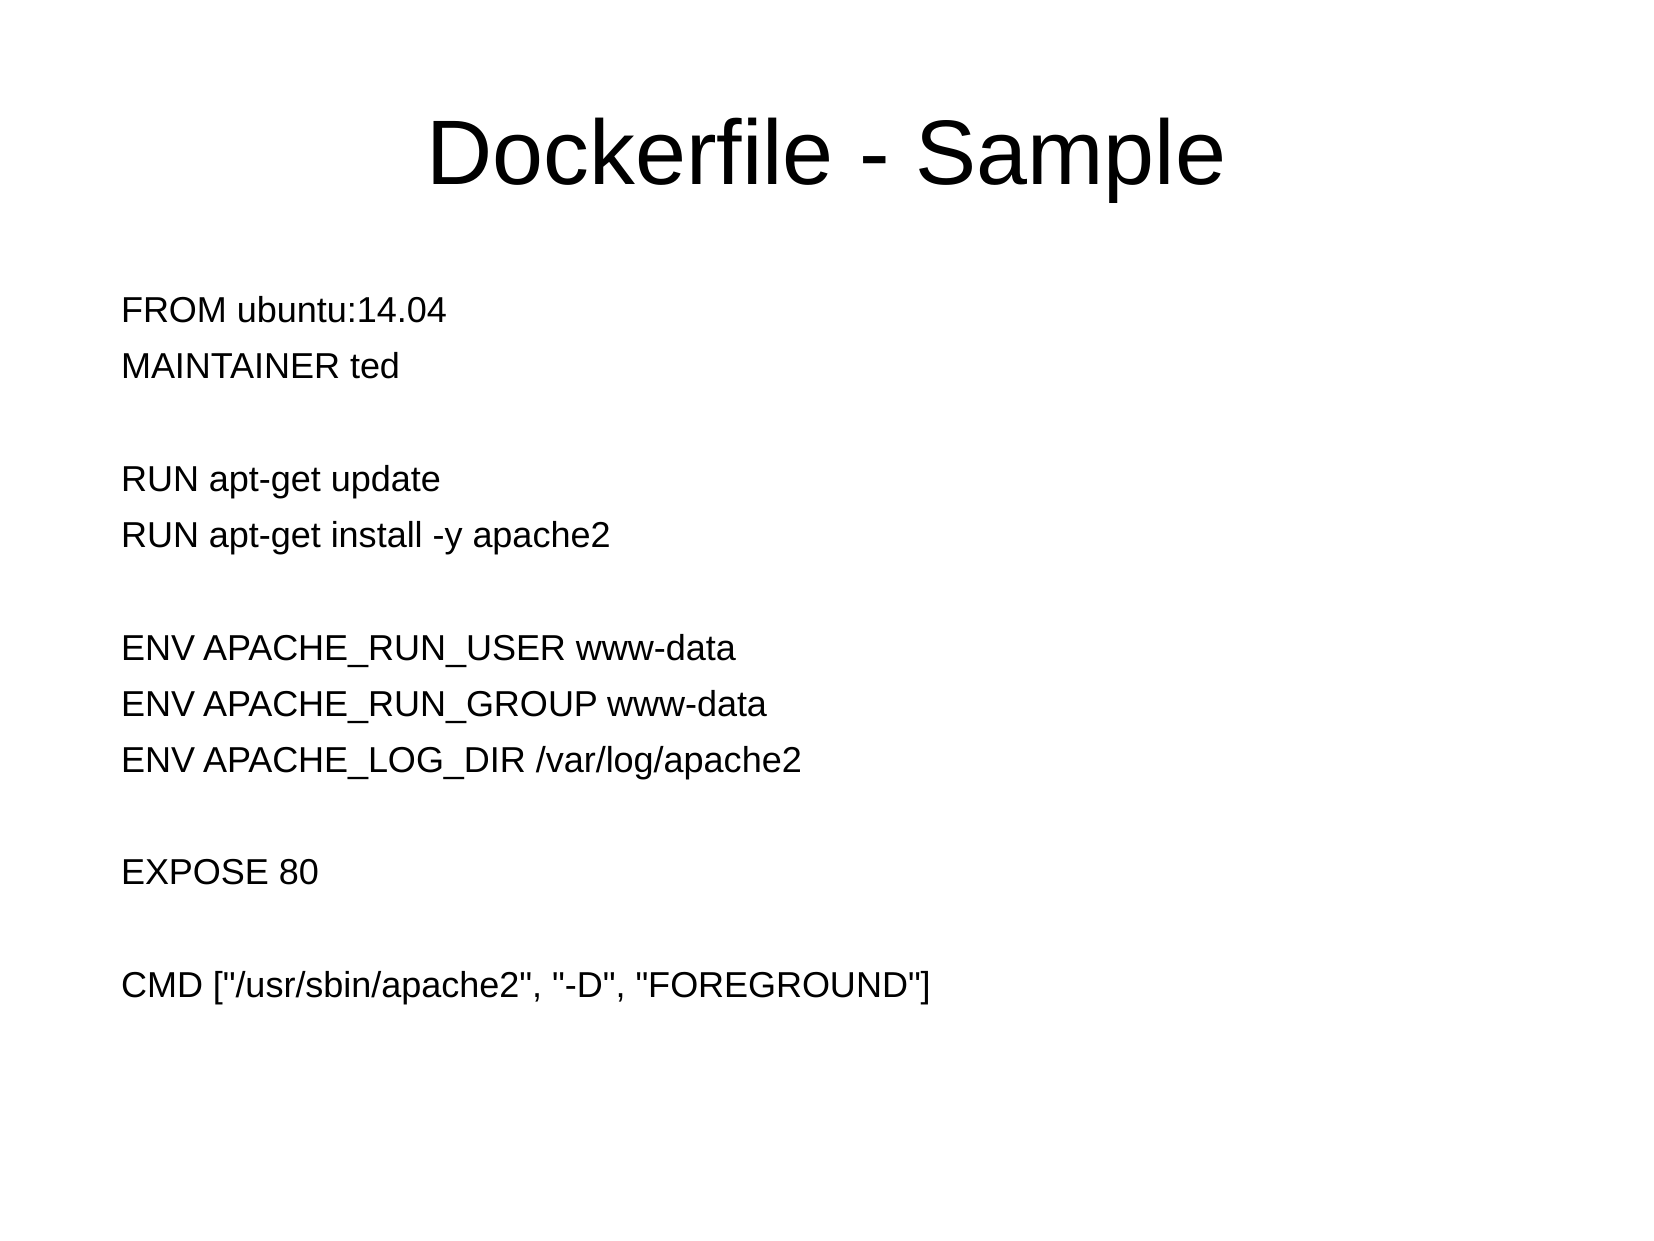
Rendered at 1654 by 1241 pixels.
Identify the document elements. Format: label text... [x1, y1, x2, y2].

title Dockerfile - Sample [82, 49, 1571, 257]
list FROM ubuntu:14.04 MAINTAINER ted RUN apt-get update RUN apt-get install -y apache2 ENV APACHE_RUN_USER www-data ENV APACHE_RUN_GROUP www-data ENV APACHE_LOG_DIR /var/log/apache2 EXPOSE 80 CMD ["/usr/sbin/apache2", "-D", "FOREGROUND"] [82, 290, 1571, 1010]
